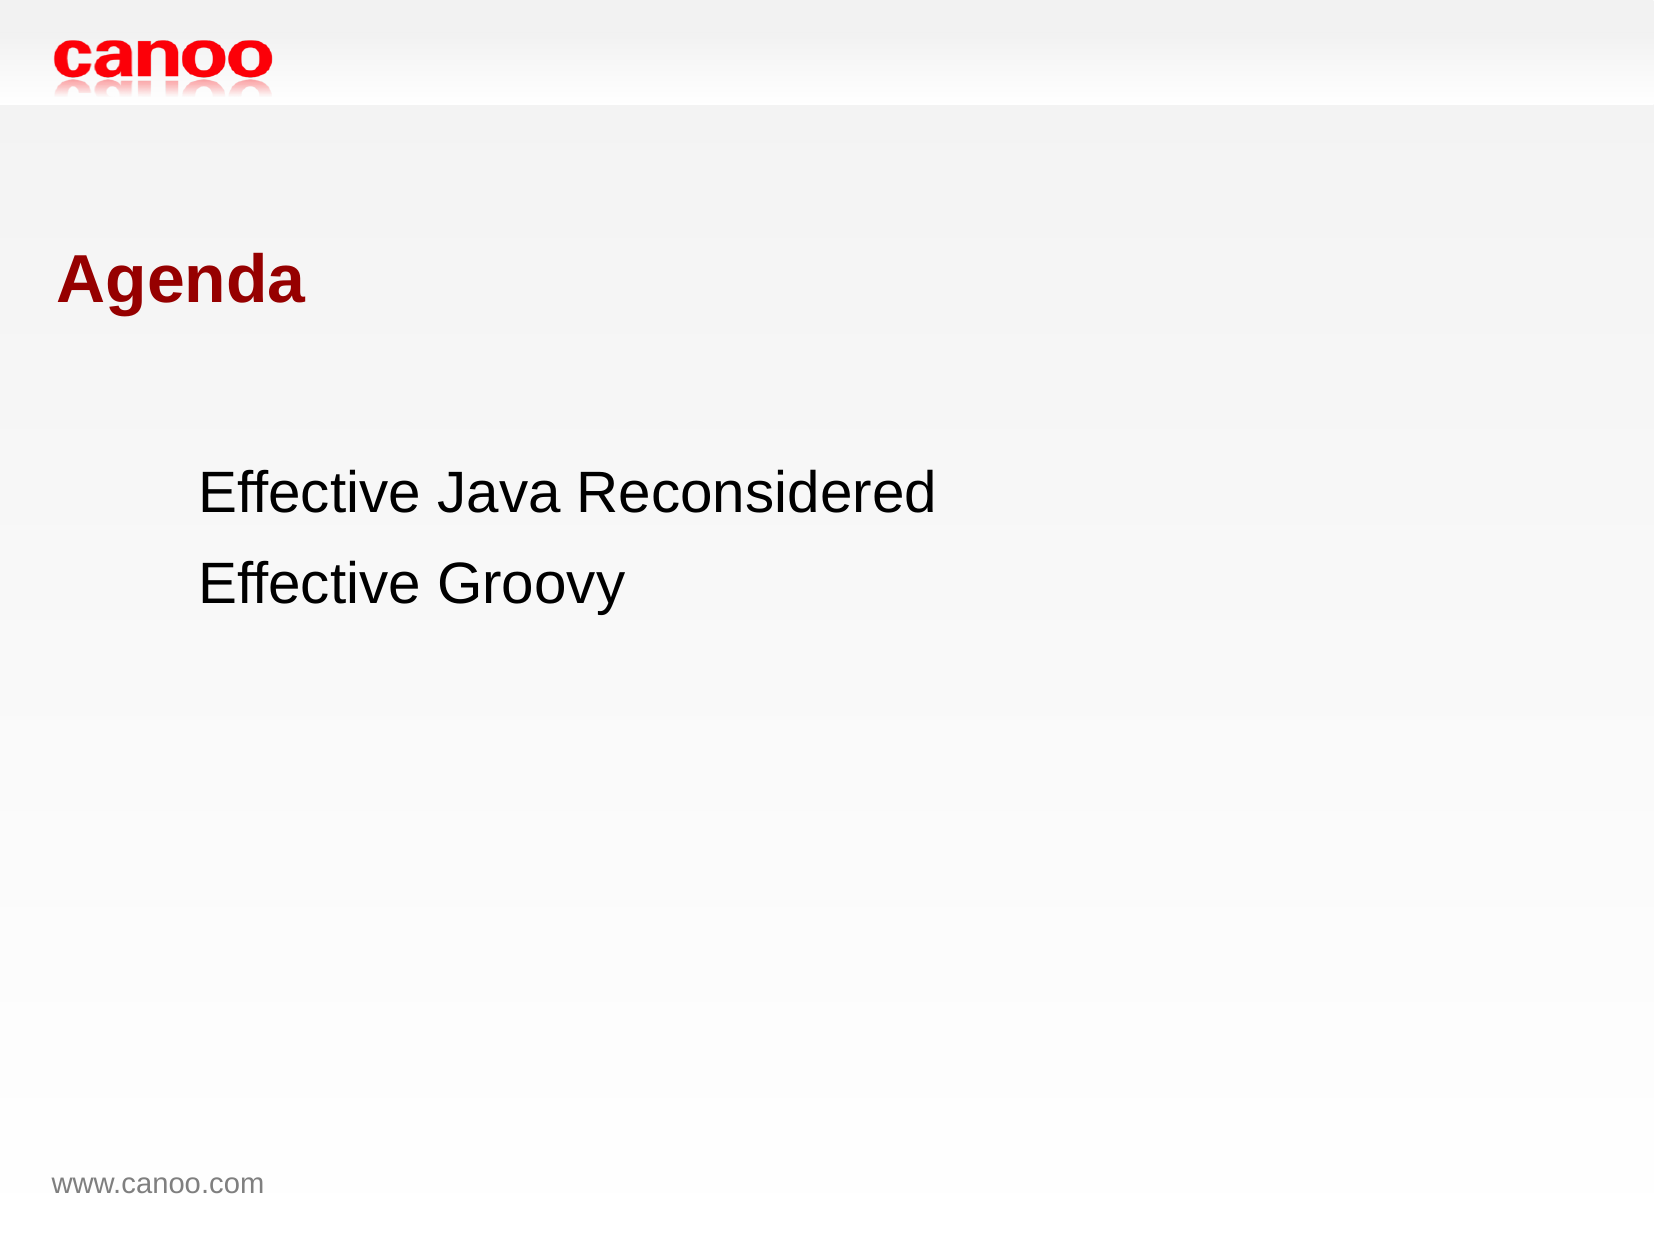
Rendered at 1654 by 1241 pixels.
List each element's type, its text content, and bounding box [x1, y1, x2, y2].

subtitle Effective Java Reconsidered Effective Groovy [48, 282, 1609, 788]
title Agenda [48, 138, 1609, 282]
picture [51, 37, 273, 119]
